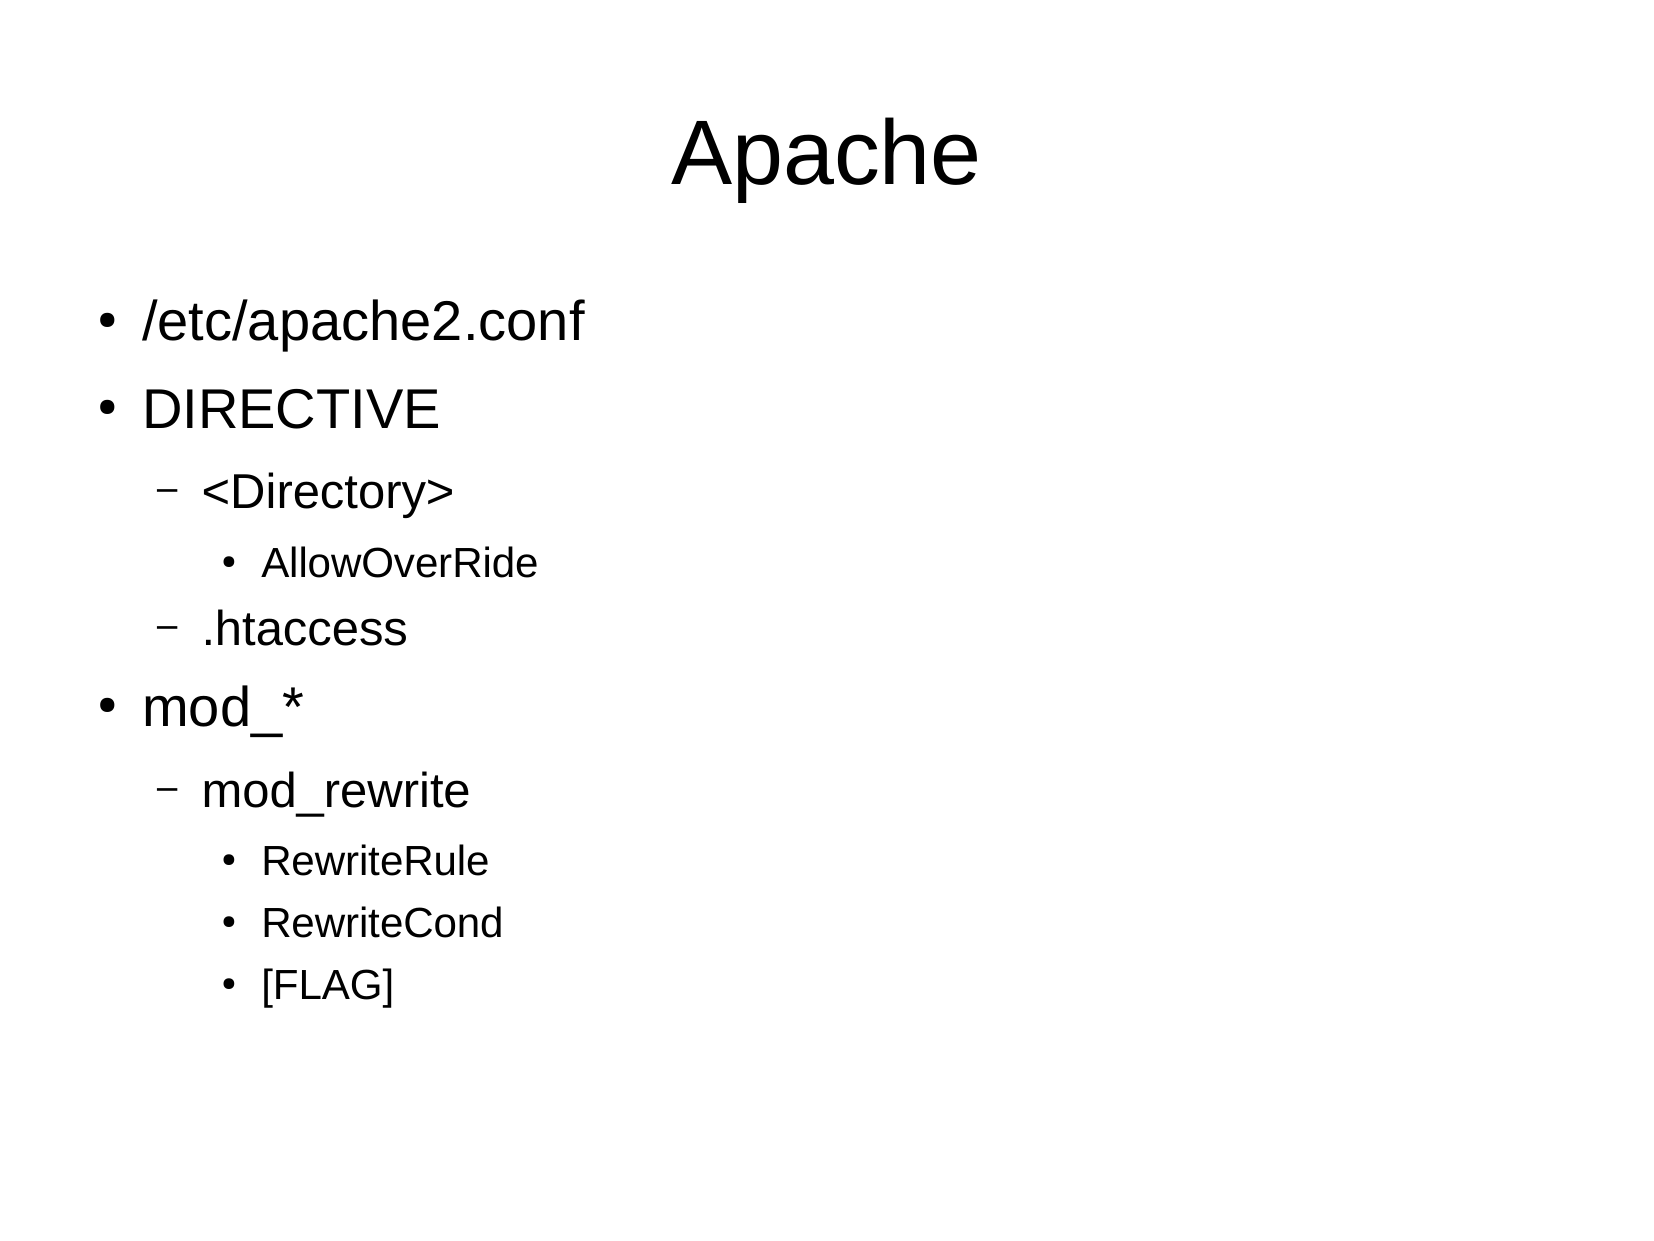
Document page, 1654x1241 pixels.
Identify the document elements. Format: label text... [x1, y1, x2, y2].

list /etc/apache2.conf DIRECTIVE <Directory> AllowOverRide .htaccess mod_* mod_rewrite RewriteRule RewriteCond [FLAG] [82, 290, 1571, 1010]
title Apache [82, 49, 1571, 257]
